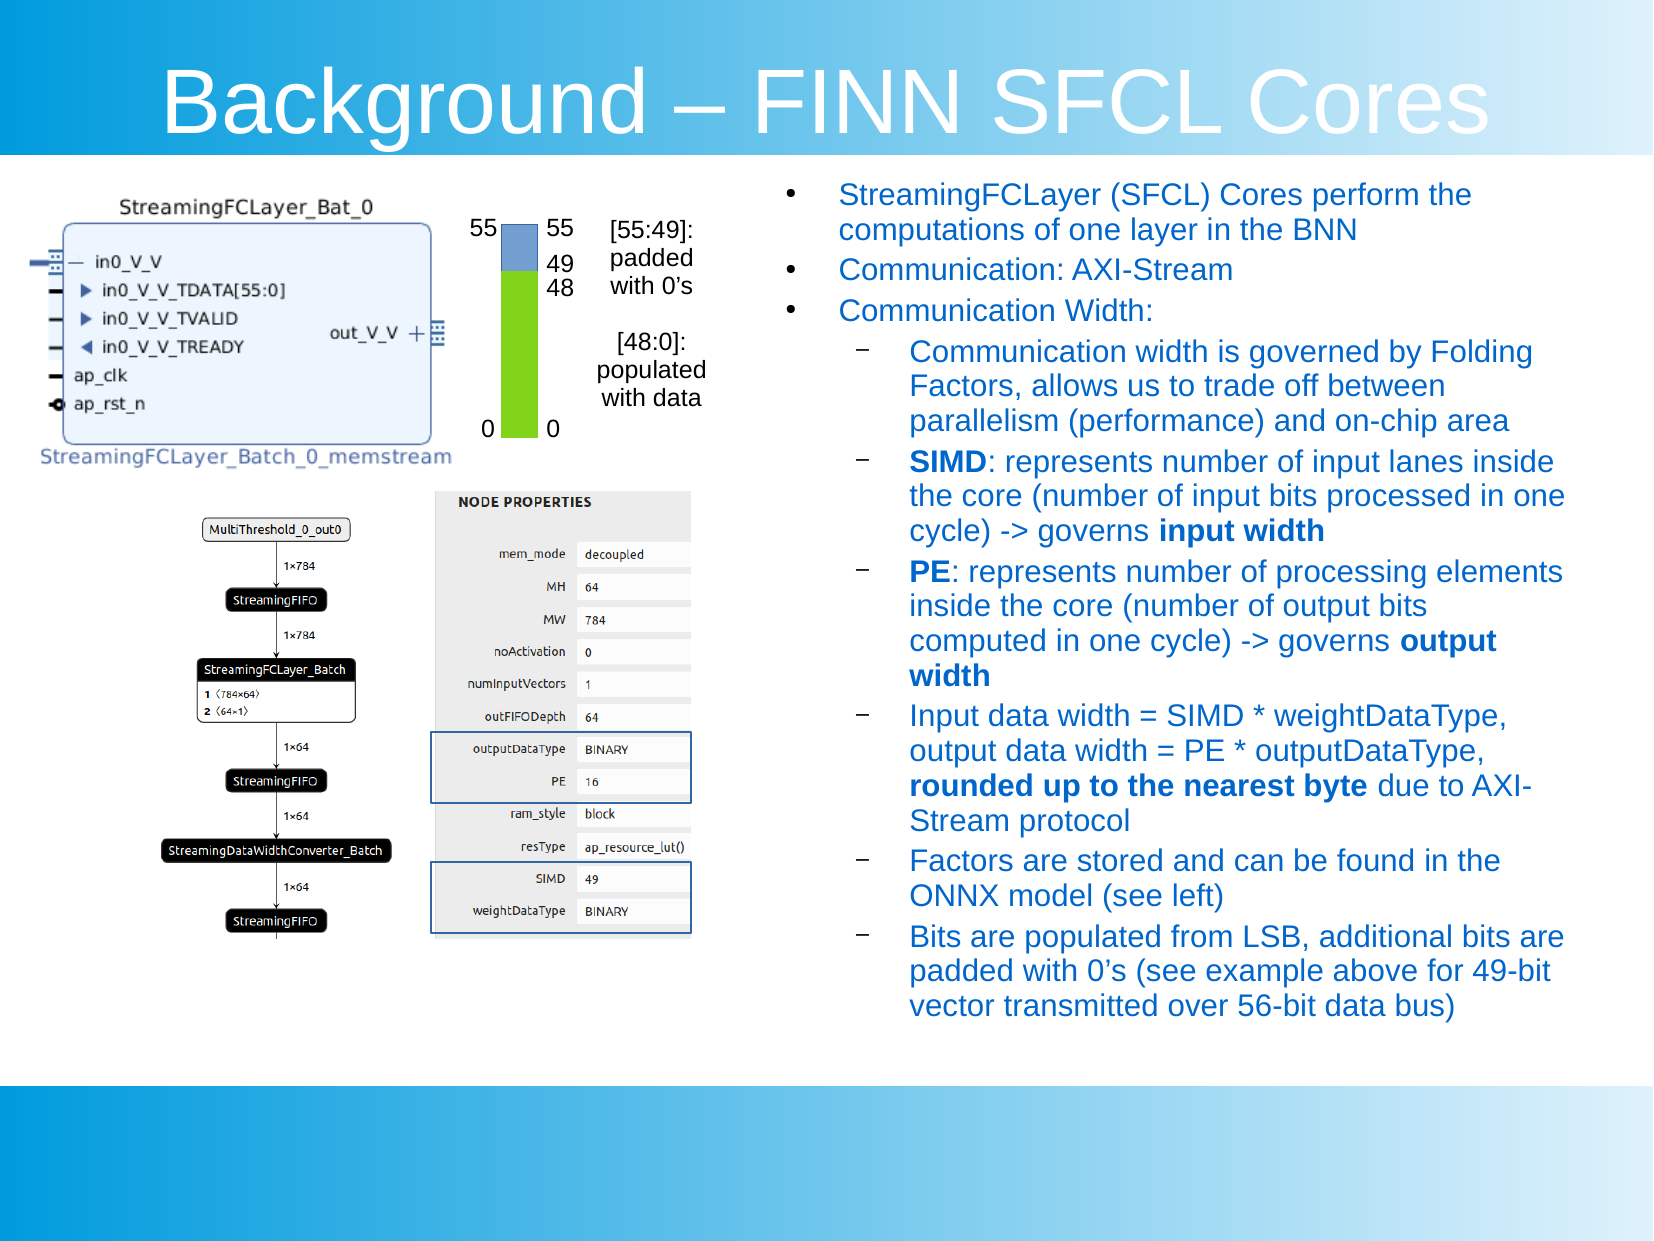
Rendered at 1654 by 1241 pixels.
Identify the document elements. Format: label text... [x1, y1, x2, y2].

text_box 55 [454, 206, 513, 250]
title Background – FINN SFCL Cores [82, 49, 1571, 155]
text_box [431, 862, 691, 934]
text_box 0 [531, 407, 576, 451]
list StreamingFCLayer (SFCL) Cores perform the computations of one layer in the BNN Communication: AXI-Stream Communication Width: Communication width is governed by Folding Factors, allows us to trade off between parallelism (performance) and on-chip area SIMD: represents number of input lanes inside the core (number of input bits processed in one cycle) -> governs input width PE: represents number of processing elements inside the core (number of output bits computed in one cycle) -> governs output width Input data width = SIMD * weightDataType, output data width = PE * outputDataType, rounded up to the nearest byte due to AXI-Stream protocol Factors are stored and can be found in the ONNX model (see left) Bits are populated from LSB, additional bits are padded with 0’s (see example above for 49-bit vector transmitted over 56-bit data bus) [767, 177, 1571, 1063]
text_box 49 [531, 250, 577, 286]
picture [29, 177, 473, 473]
text_box 55 [531, 206, 590, 250]
picture [124, 491, 691, 939]
text_box 48 [531, 286, 590, 309]
text_box [501, 224, 538, 438]
text_box [431, 732, 691, 804]
text_box 0 [466, 407, 511, 451]
text_box [48:0]: populated with data [577, 320, 727, 420]
text_box [55:49]: padded with 0’s [577, 208, 727, 308]
